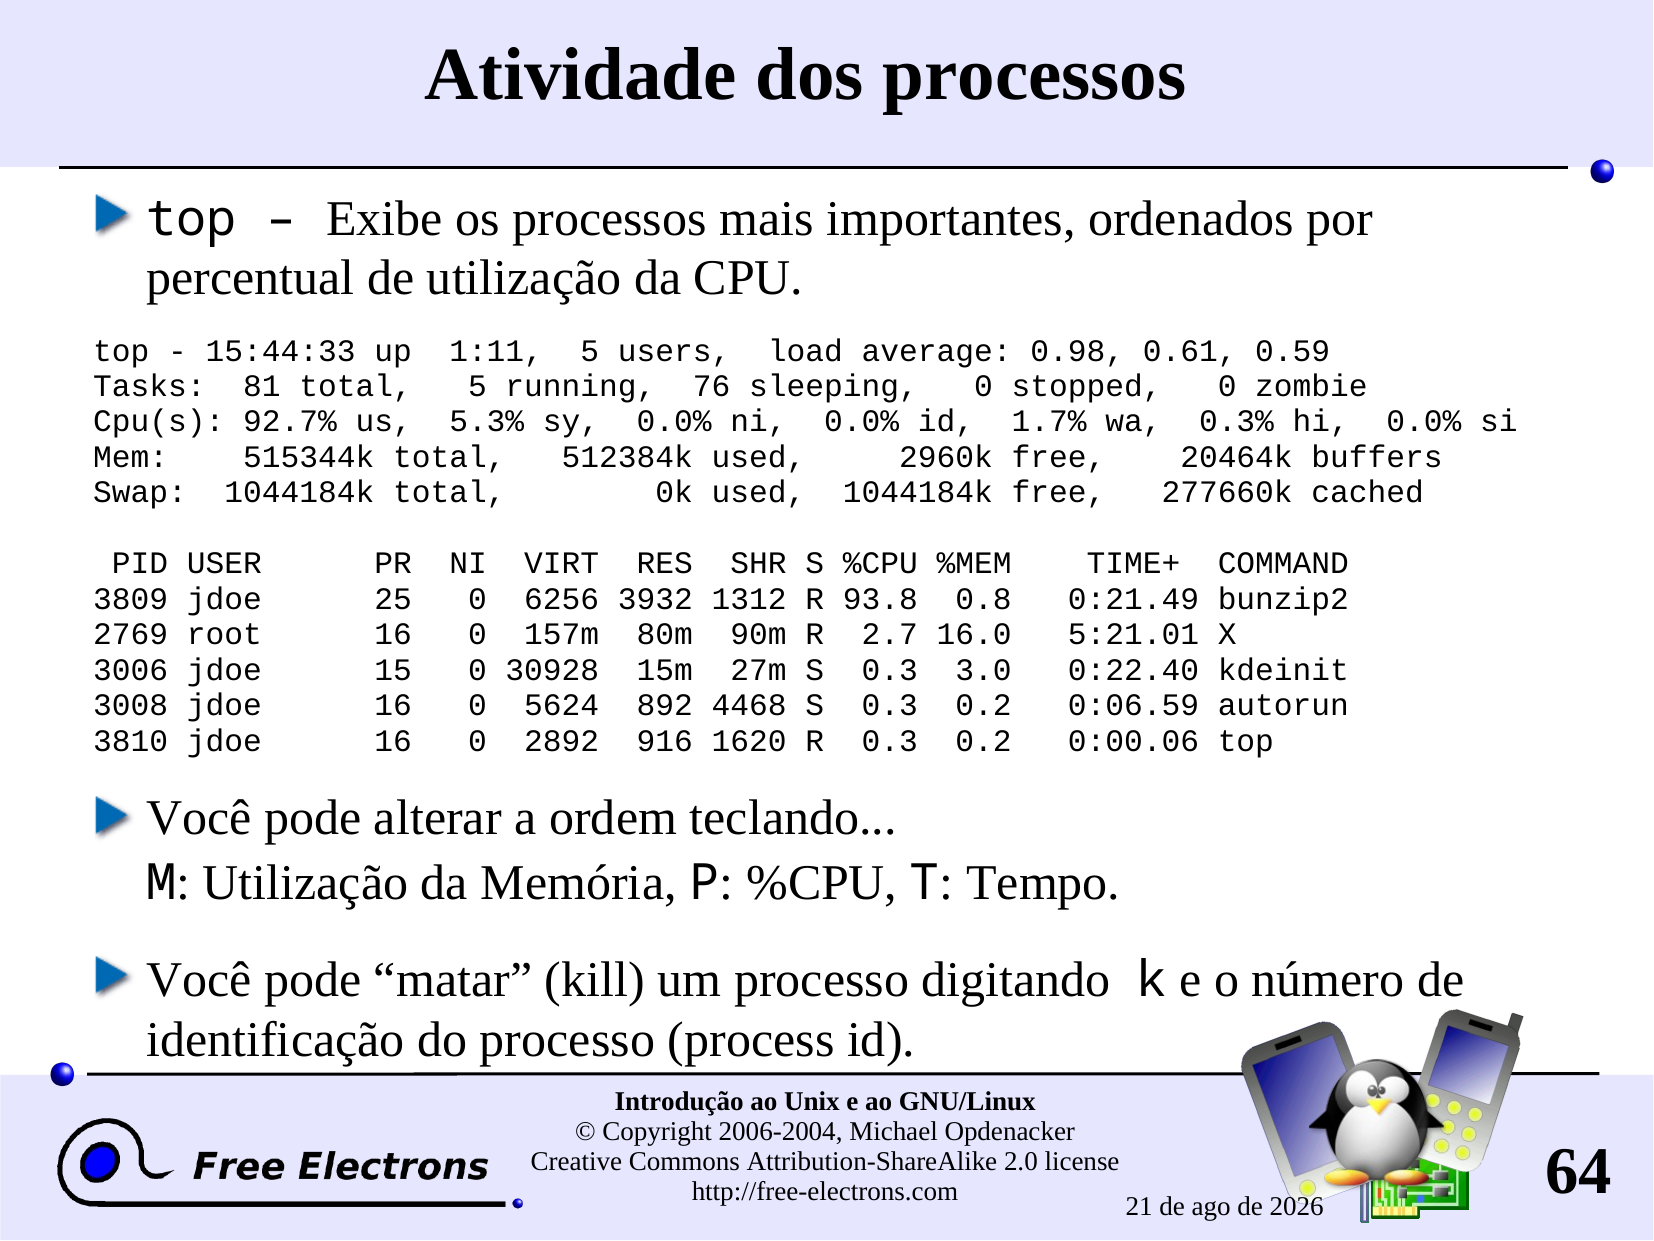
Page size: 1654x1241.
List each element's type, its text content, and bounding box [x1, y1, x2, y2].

list top – Exibe os processos mais importantes, ordenados por percentual de utilização da CPU. top - 15:44:33 up 1:11, 5 users, load average: 0.98, 0.61, 0.59 Tasks: 81 total, 5 running, 76 sleeping, 0 stopped, 0 zombie Cpu(s): 92.7% us, 5.3% sy, 0.0% ni, 0.0% id, 1.7% wa, 0.3% hi, 0.0% si Mem: 515344k total, 512384k used, 2960k free, 20464k buffers Swap: 1044184k total, 0k used, 1044184k free, 277660k cached PID USER PR NI VIRT RES SHR S %CPU %MEM TIME+ COMMAND 3809 jdoe 25 0 6256 3932 1312 R 93.8 0.8 0:21.49 bunzip2 2769 root 16 0 157m 80m 90m R 2.7 16.0 5:21.01 X 3006 jdoe 15 0 30928 15m 27m S 0.3 3.0 0:22.40 kdeinit 3008 jdoe 16 0 5624 892 4468 S 0.3 0.2 0:06.59 autorun 3810 jdoe 16 0 2892 916 1620 R 0.3 0.2 0:00.06 top Você pode alterar a ordem teclando... M: Utilização da Memória, P: %CPU, T: Tempo. Você pode “matar” (kill) um processo digitando k e o número de identificação do processo (process id). [75, 181, 1590, 1082]
picture [1237, 1082, 1516, 1241]
title Atividade dos processos [60, 25, 1551, 124]
picture [1286, 1198, 1293, 1214]
picture [50, 1107, 527, 1216]
